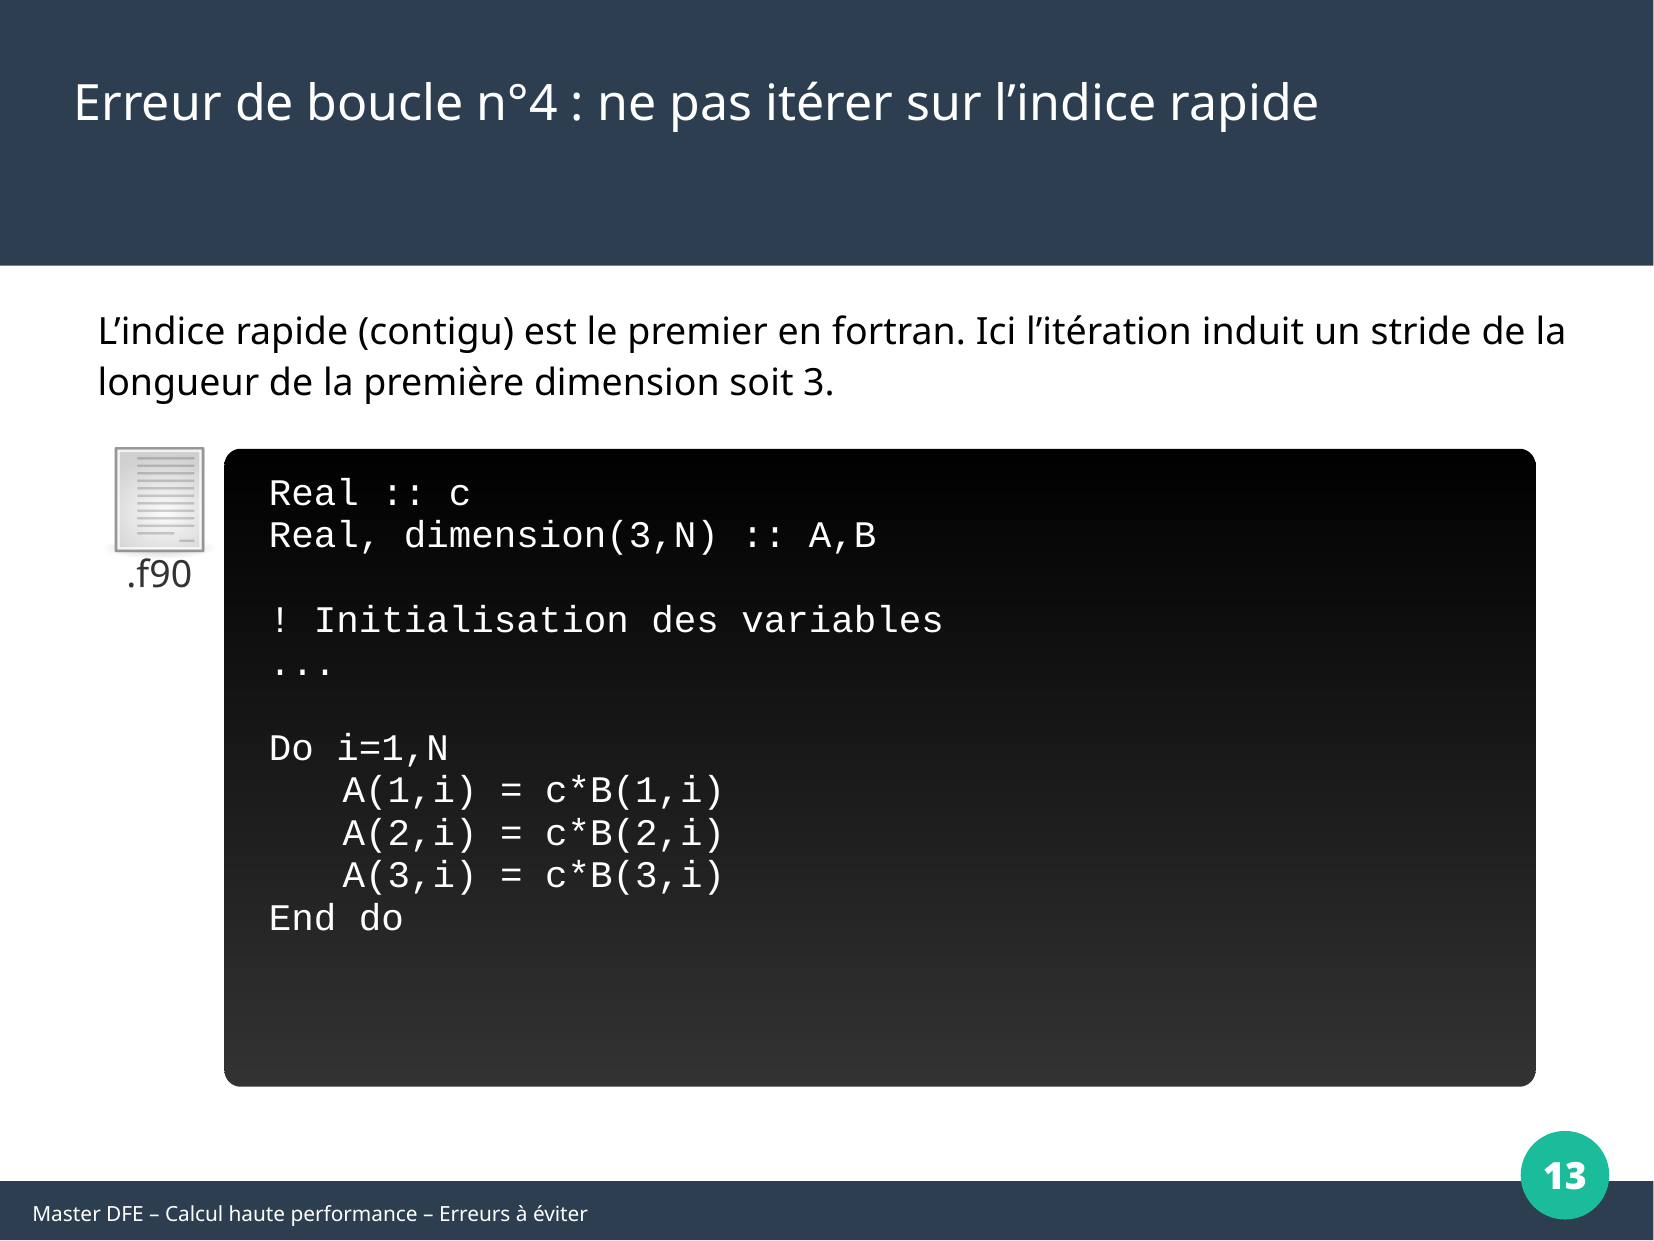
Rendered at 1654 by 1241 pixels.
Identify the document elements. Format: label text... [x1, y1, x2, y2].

text_box .f90 [82, 539, 237, 606]
text_box L’indice rapide (contigu) est le premier en fortran. Ici l’itération induit un stride de la longueur de la première dimension soit 3. [82, 297, 1583, 414]
text_box Master DFE – Calcul haute performance – Erreurs à éviter [17, 1191, 1436, 1235]
text_box Real :: c Real, dimension(3,N) :: A,B ! Initialisation des variables ... Do i=1,N A(1,i) = c*B(1,i) A(2,i) = c*B(2,i) A(3,i) = c*B(3,i) End do [253, 466, 1524, 961]
text_box [224, 448, 1536, 1087]
picture [100, 442, 219, 539]
text_box Erreur de boucle n°4 : ne pas itérer sur l’indice rapide [59, 59, 1619, 209]
